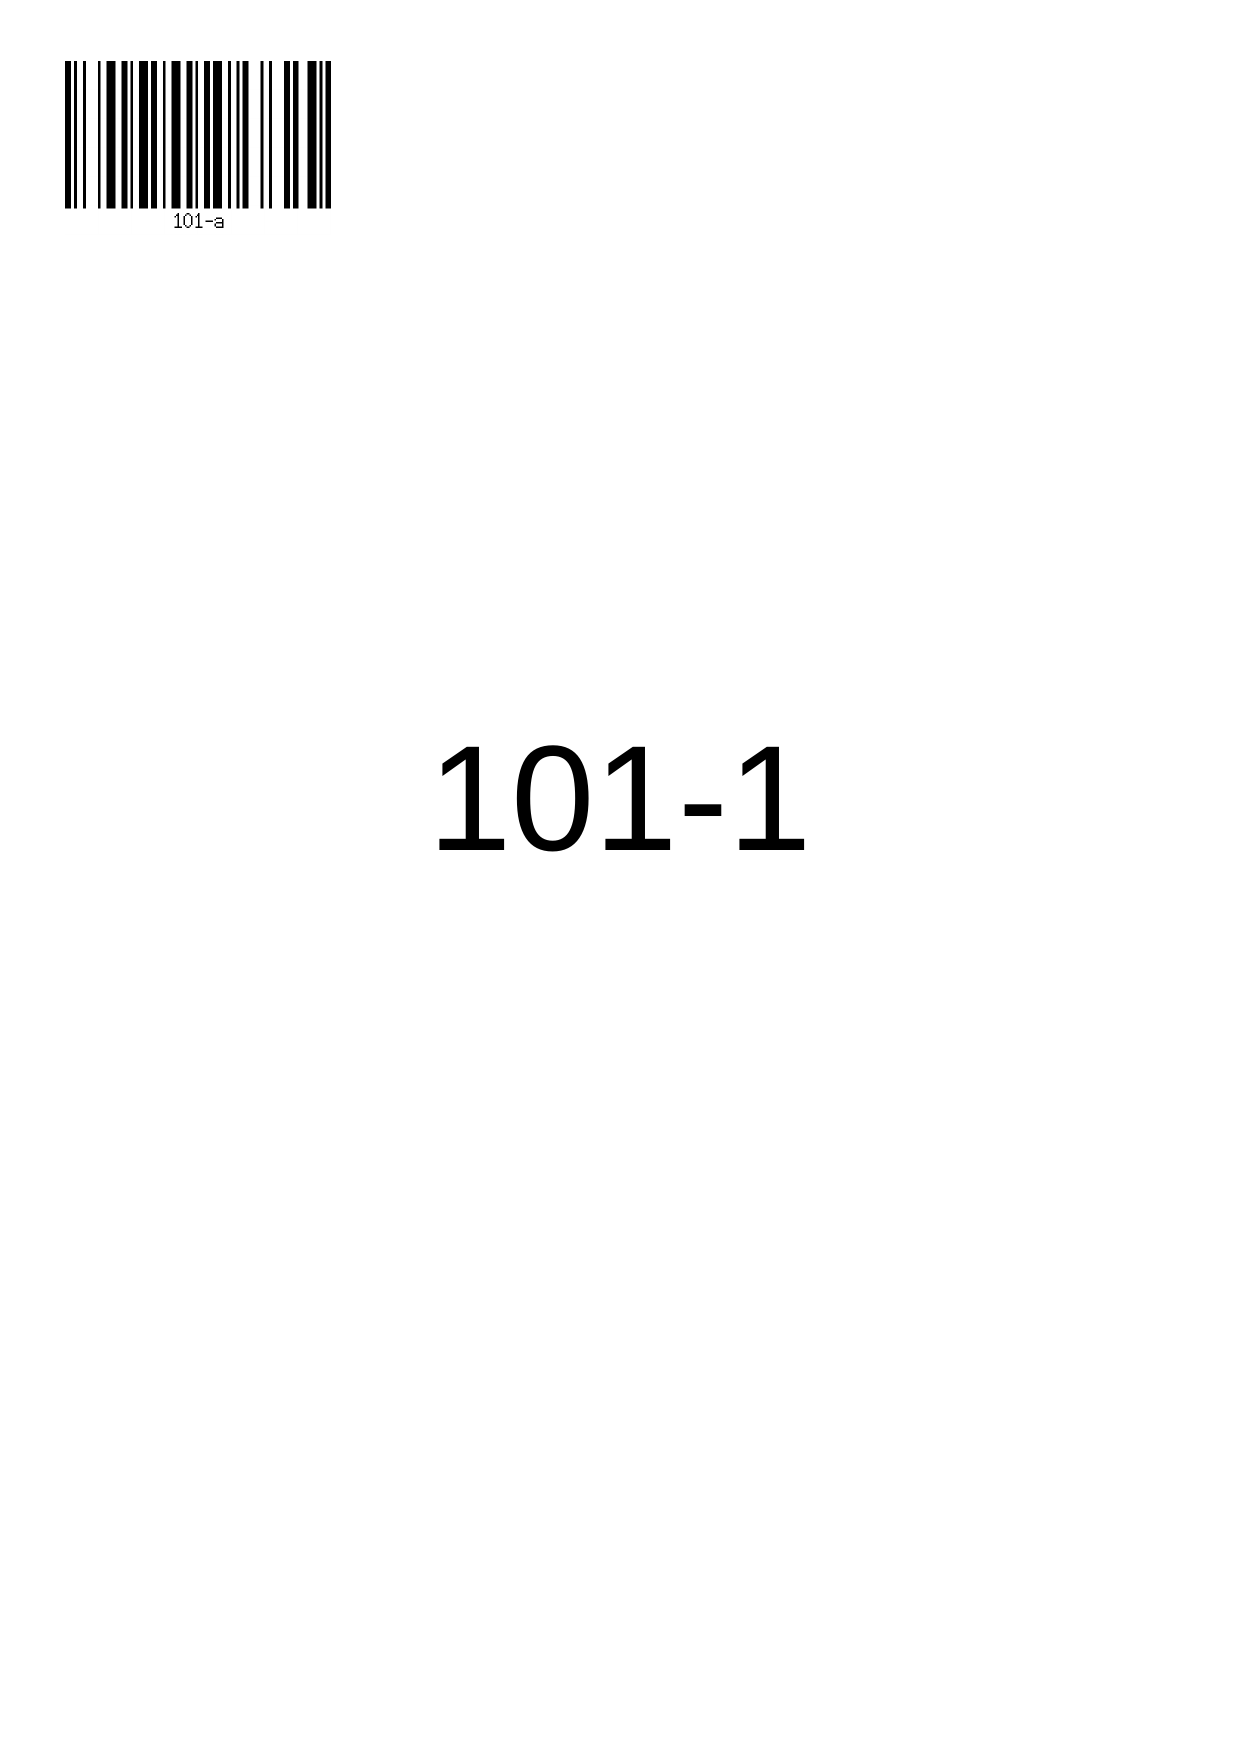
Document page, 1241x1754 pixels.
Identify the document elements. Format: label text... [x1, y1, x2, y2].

picture [65, 61, 331, 235]
text_box 101-1 [59, 640, 1182, 957]
